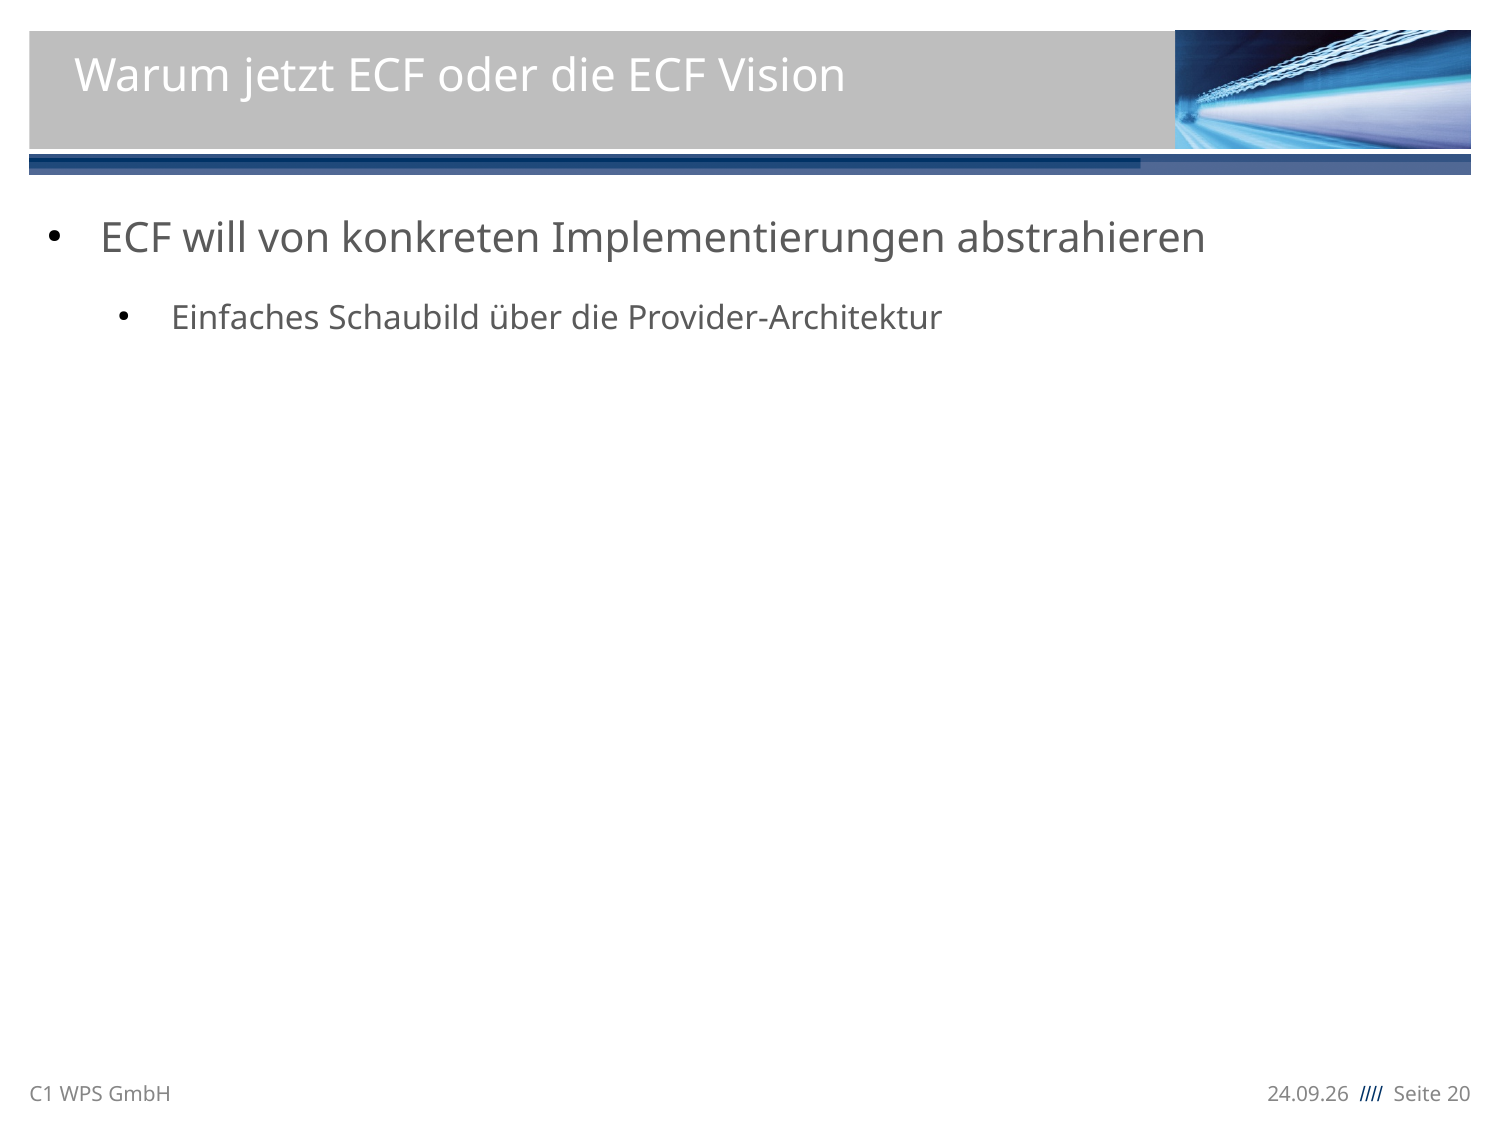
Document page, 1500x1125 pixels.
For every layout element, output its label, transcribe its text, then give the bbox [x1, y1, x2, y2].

title Warum jetzt ECF oder die ECF Vision [29, 31, 1176, 149]
picture [1175, 30, 1471, 149]
picture [29, 154, 1471, 175]
list ECF will von konkreten Implementierungen abstrahieren Einfaches Schaubild über die Provider-Architektur [29, 208, 1471, 1044]
